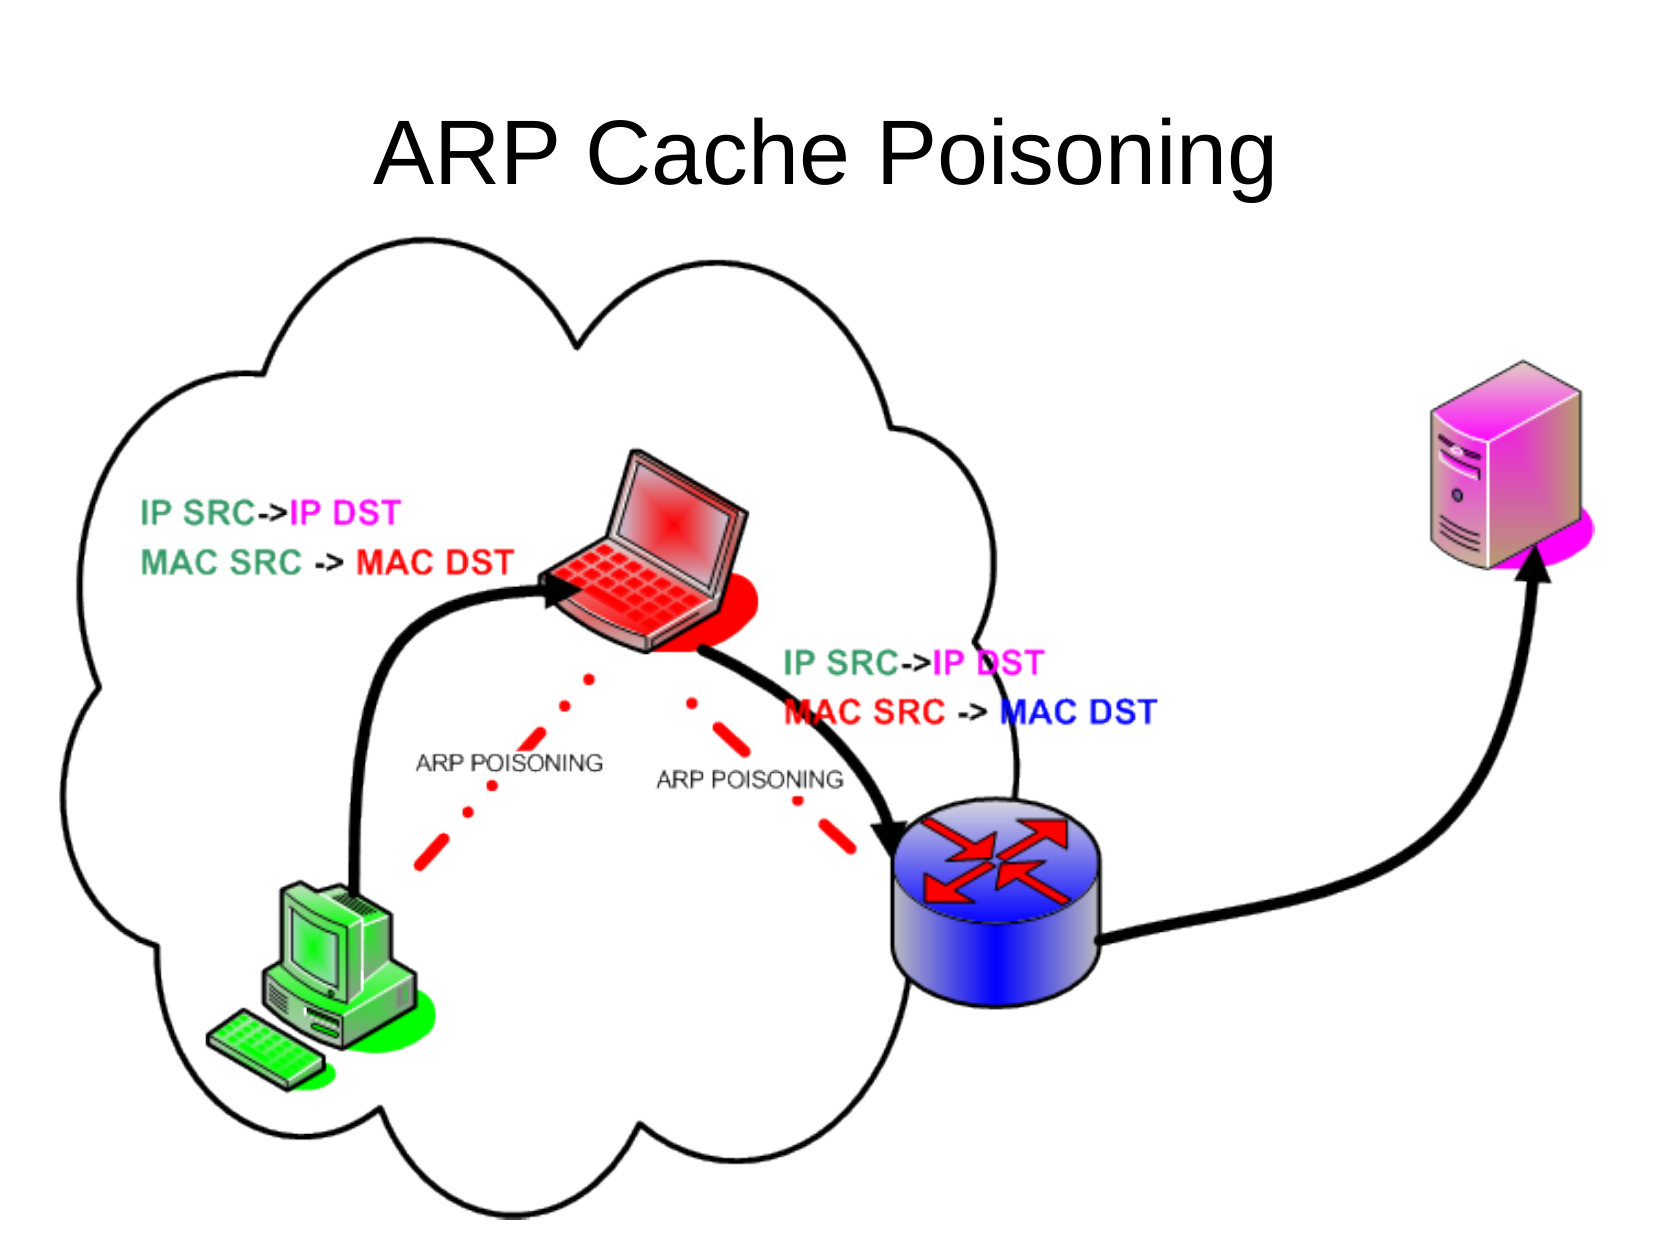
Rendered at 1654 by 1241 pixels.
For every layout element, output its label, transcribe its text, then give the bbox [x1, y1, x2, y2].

title ARP Cache Poisoning [82, 49, 1571, 236]
picture [59, 236, 1595, 1220]
